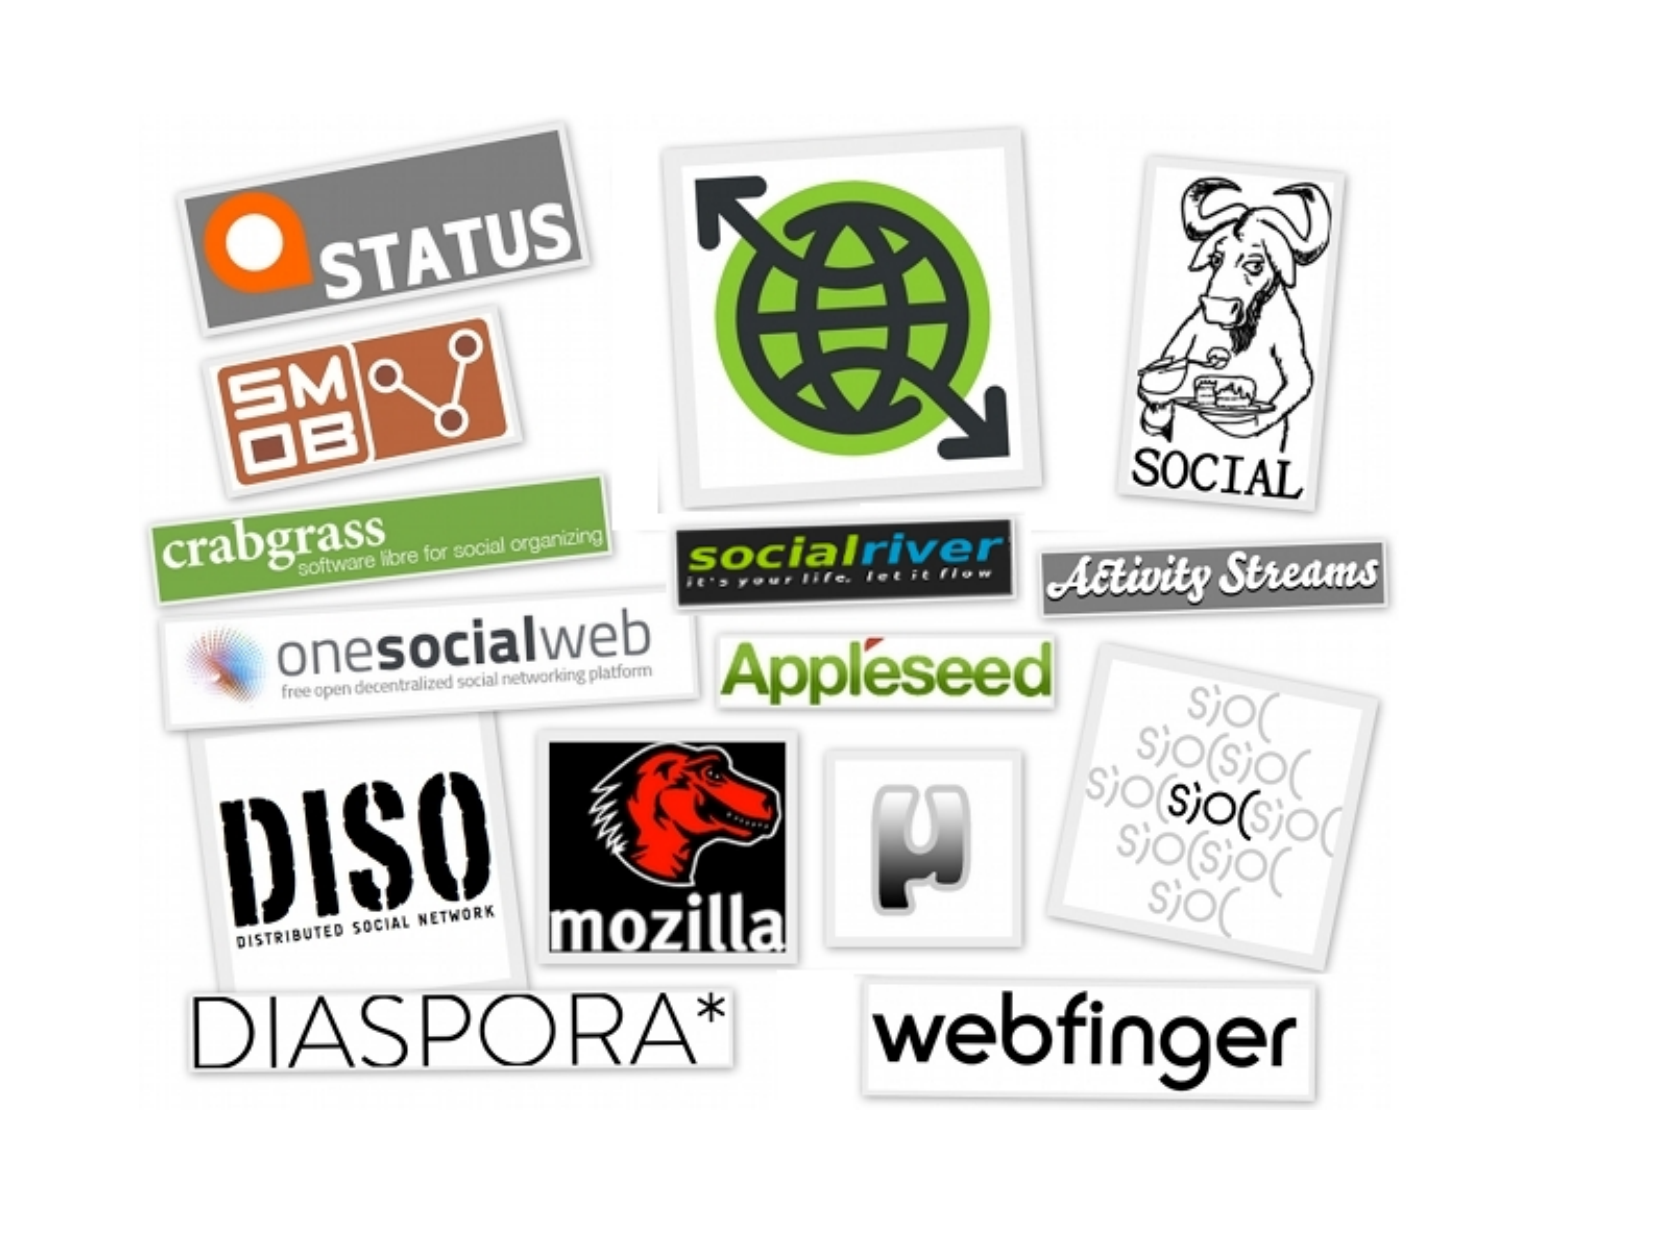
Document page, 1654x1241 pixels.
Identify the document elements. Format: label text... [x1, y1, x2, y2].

picture [139, 114, 1426, 1111]
subtitle با تشکر از وقت‌شما “Thank you for your time” [82, 49, 1571, 1010]
